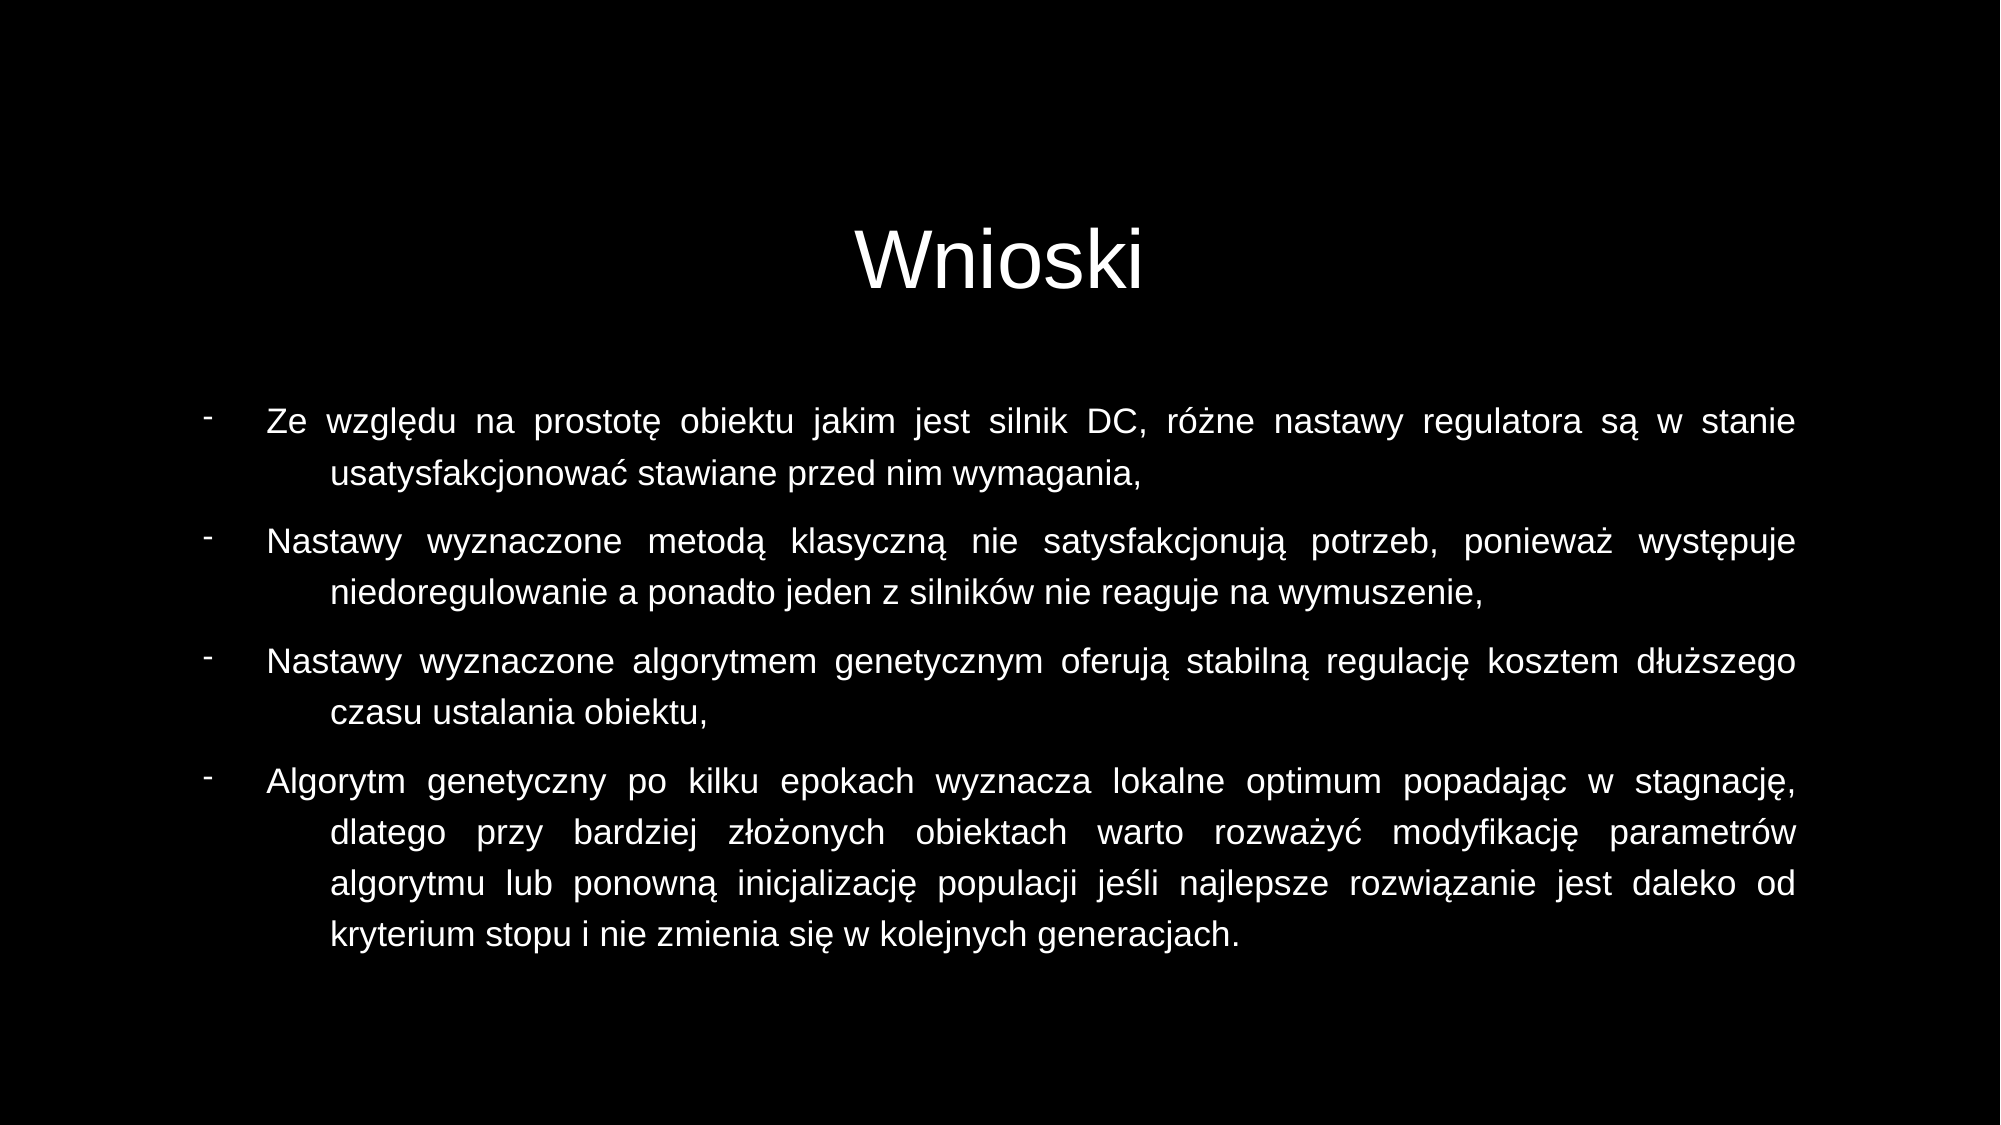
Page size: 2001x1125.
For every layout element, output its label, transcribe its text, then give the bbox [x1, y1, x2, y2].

list Ze względu na prostotę obiektu jakim jest silnik DC, różne nastawy regulatora są w stanie usatysfakcjonować stawiane przed nim wymagania, Nastawy wyznaczone metodą klasyczną nie satysfakcjonują potrzeb, ponieważ występuje niedoregulowanie a ponadto jeden z silników nie reaguje na wymuszenie, Nastawy wyznaczone algorytmem genetycznym oferują stabilną regulację kosztem dłuższego czasu ustalania obiektu, Algorytm genetyczny po kilku epokach wyznacza lokalne optimum popadając w stagnację, dlatego przy bardziej złożonych obiektach warto rozważyć modyfikację parametrów algorytmu lub ponowną inicjalizację populacji jeśli najlepsze rozwiązanie jest daleko od kryterium stopu i nie zmienia się w kolejnych generacjach. [187, 382, 1813, 968]
title Wnioski [187, 143, 1813, 367]
